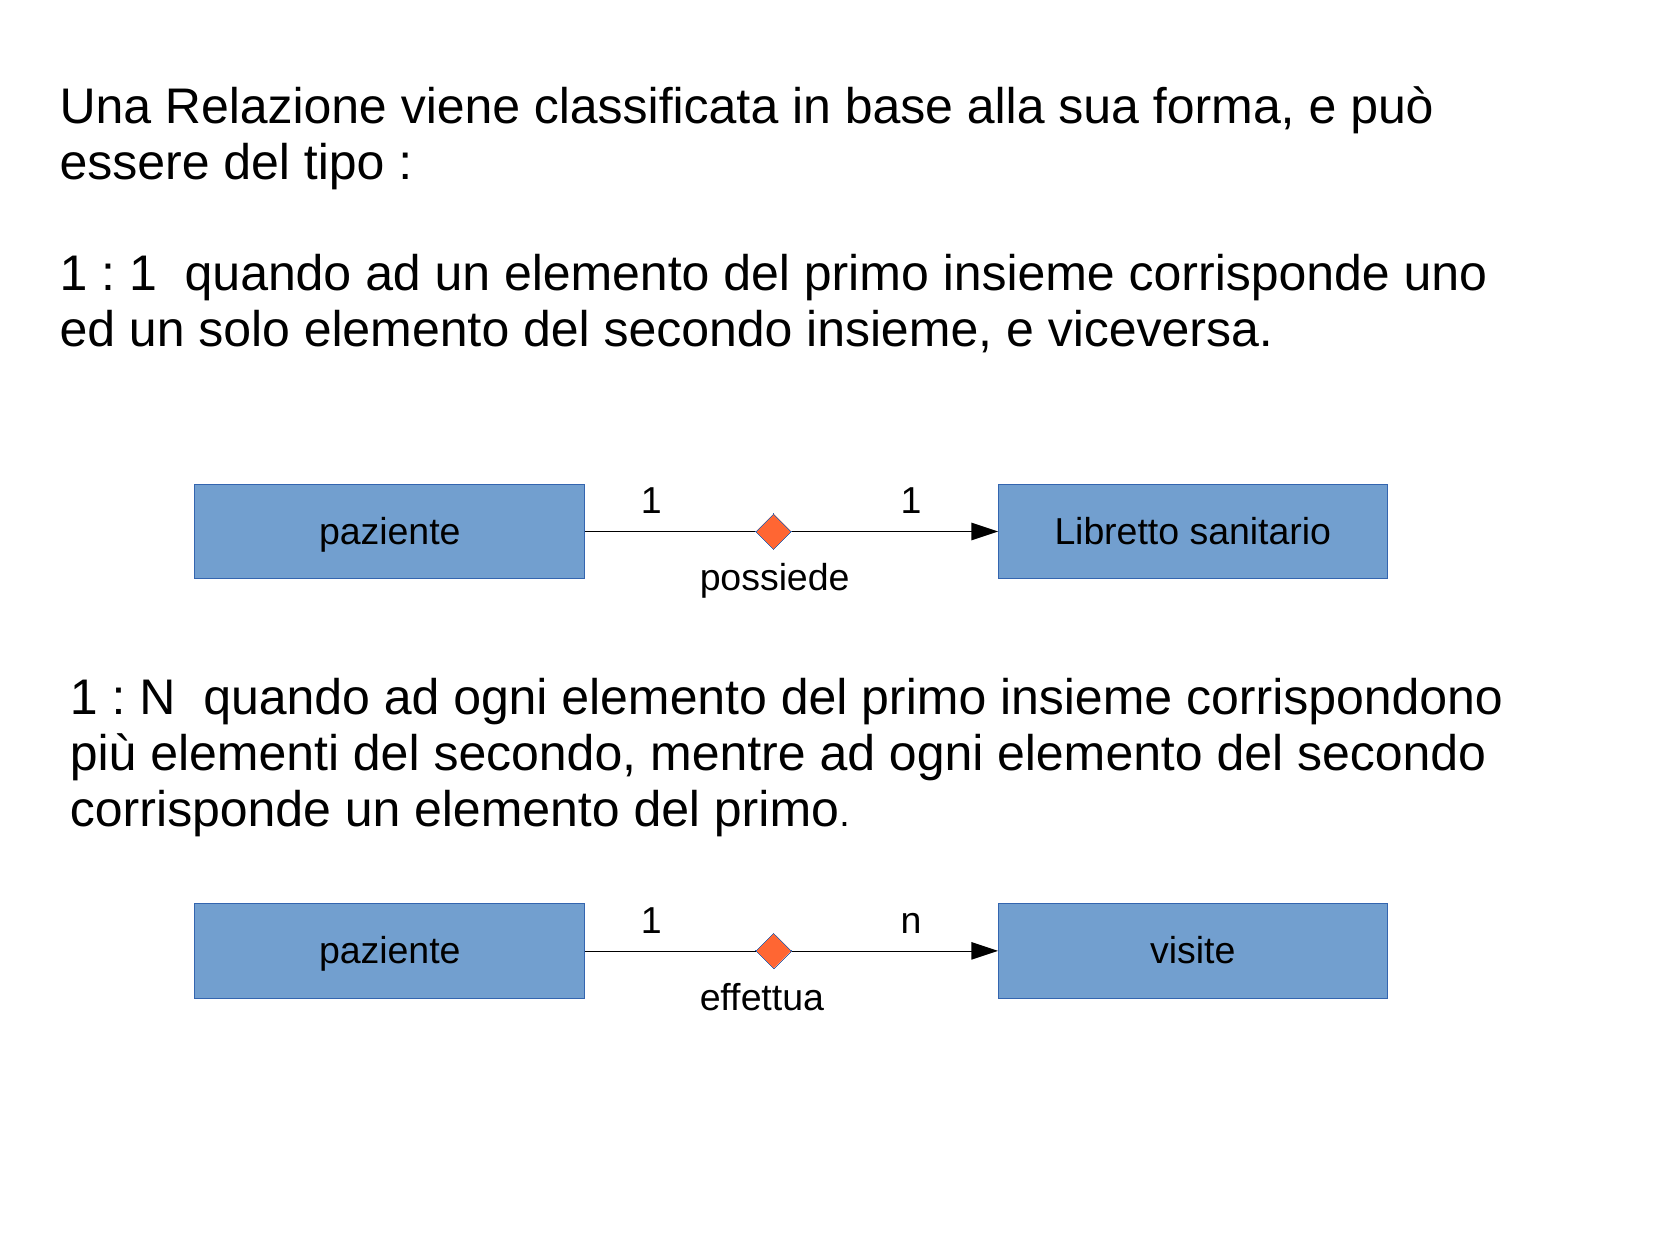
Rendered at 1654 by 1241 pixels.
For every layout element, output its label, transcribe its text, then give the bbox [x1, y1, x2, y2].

text_box 1 [885, 472, 934, 530]
text_box effettua [685, 968, 910, 1026]
text_box [755, 933, 792, 968]
text_box 1 [625, 891, 674, 949]
text_box Una Relazione viene classificata in base alla sua forma, e può essere del tipo : 1 : 1 quando ad un elemento del primo insieme corrisponde uno ed un solo elemento del secondo insieme, e viceversa. [44, 70, 1560, 661]
text_box Libretto sanitario [998, 484, 1388, 579]
text_box [755, 513, 792, 549]
text_box visite [998, 903, 1388, 999]
text_box paziente [194, 484, 585, 579]
text_box n [885, 891, 934, 949]
text_box 1 [625, 472, 674, 530]
text_box paziente [194, 903, 585, 999]
text_box possiede [685, 549, 910, 607]
text_box 1 : N quando ad ogni elemento del primo insieme corrispondono più elementi del secondo, mentre ad ogni elemento del secondo corrisponde un elemento del primo. [55, 662, 1571, 845]
